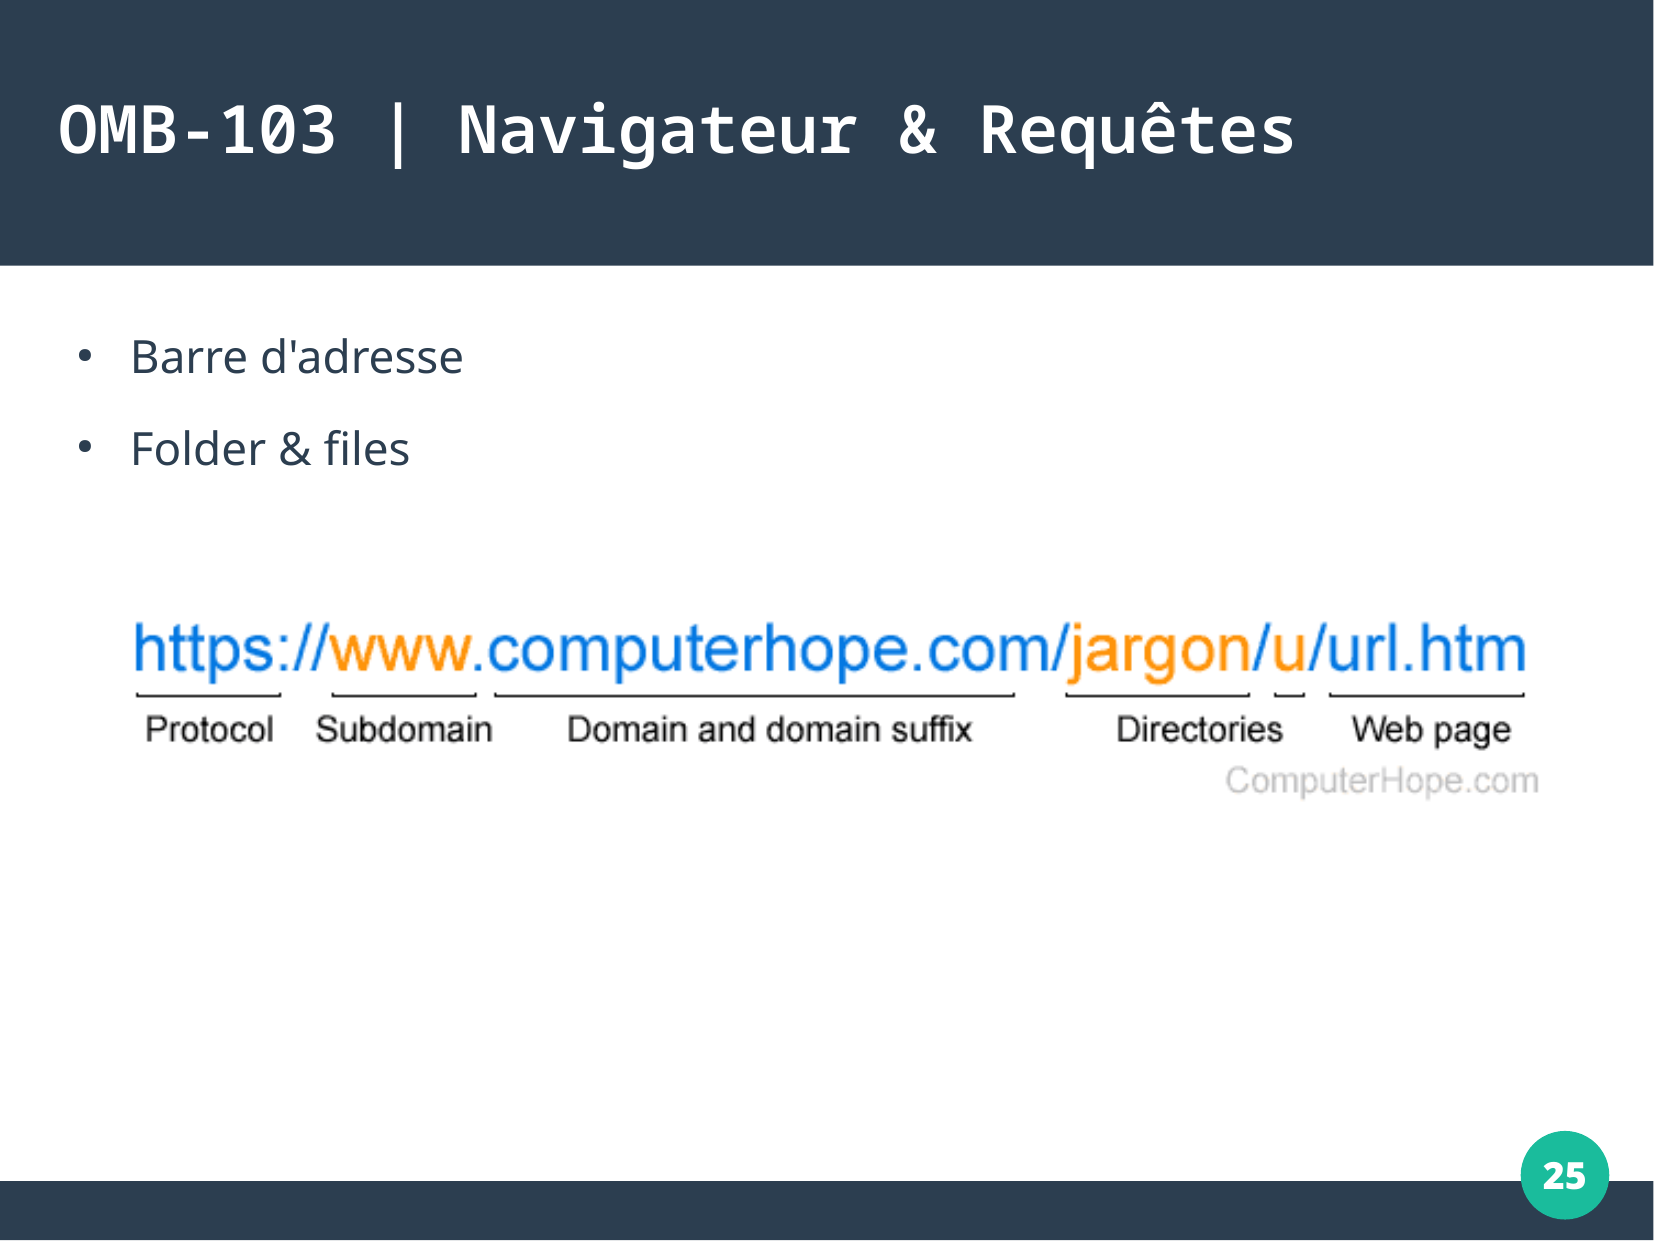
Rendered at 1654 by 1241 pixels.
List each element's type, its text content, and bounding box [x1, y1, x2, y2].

title OMB-103 | Navigateur & Requêtes [58, 49, 1594, 207]
picture [117, 596, 1545, 804]
list Barre d'adresse Folder & files [59, 324, 1595, 1152]
